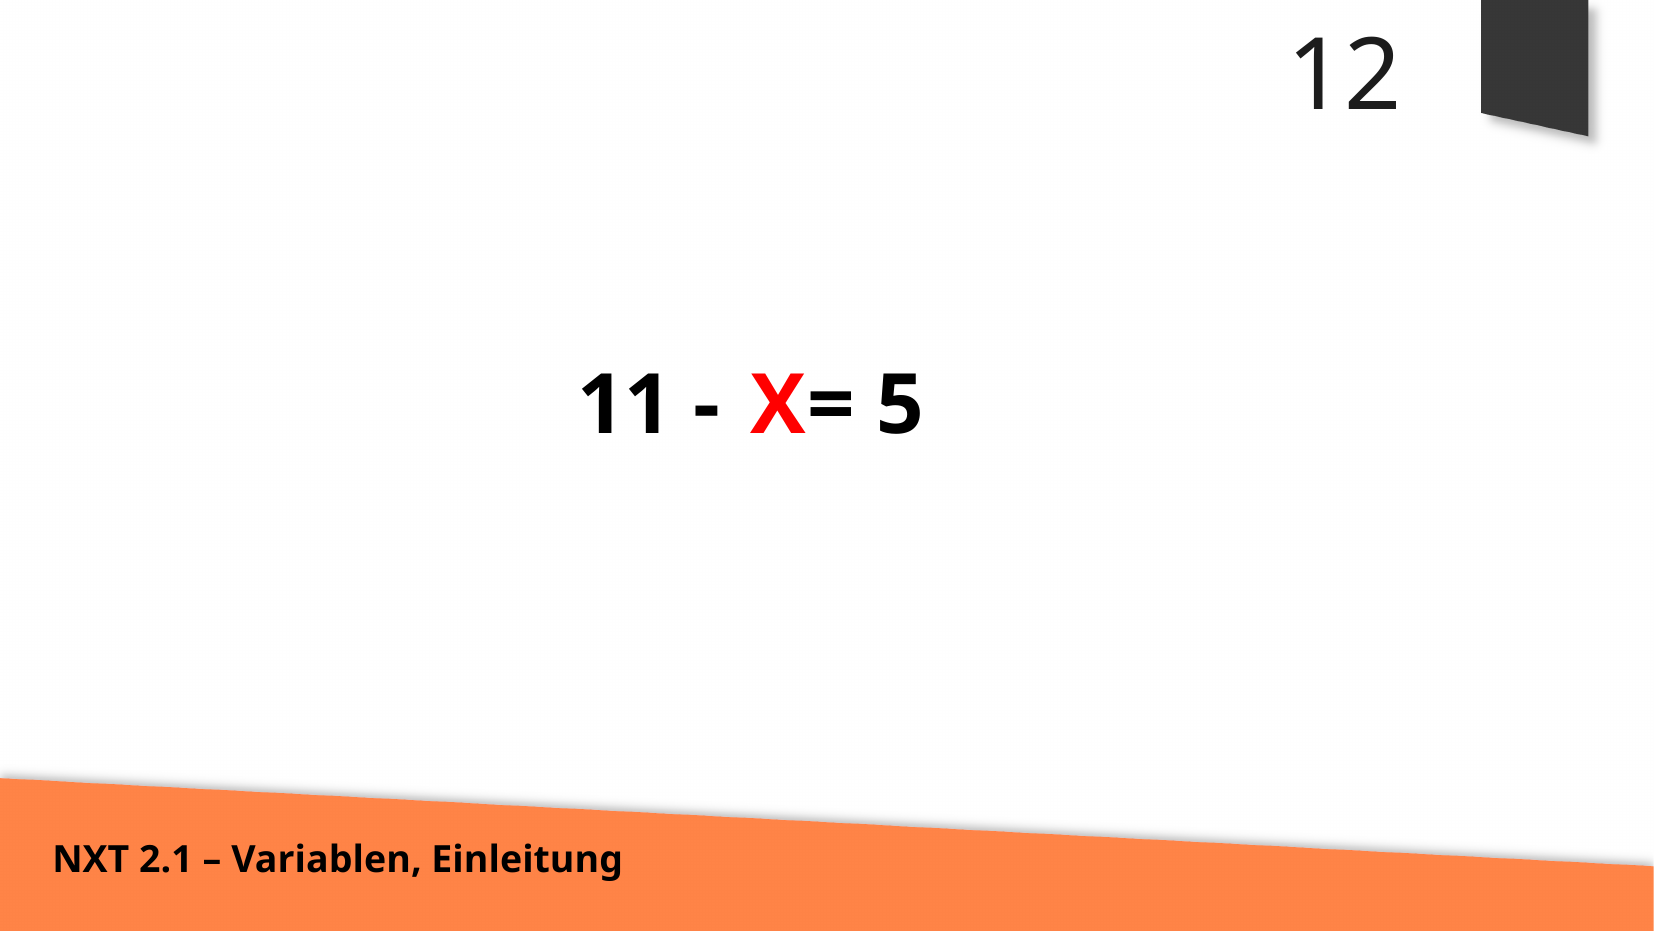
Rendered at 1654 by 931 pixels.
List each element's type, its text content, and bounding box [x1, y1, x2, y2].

picture [0, 0, 1654, 931]
text_box 11 - = 5 [811, 337, 1051, 462]
text_box NXT 2.1 – Variablen, Einleitung [37, 825, 751, 901]
text_box <Foliennummer> [1463, 0, 1602, 157]
text_box X [735, 337, 811, 462]
text_box 11 - = 5 [562, 337, 735, 462]
